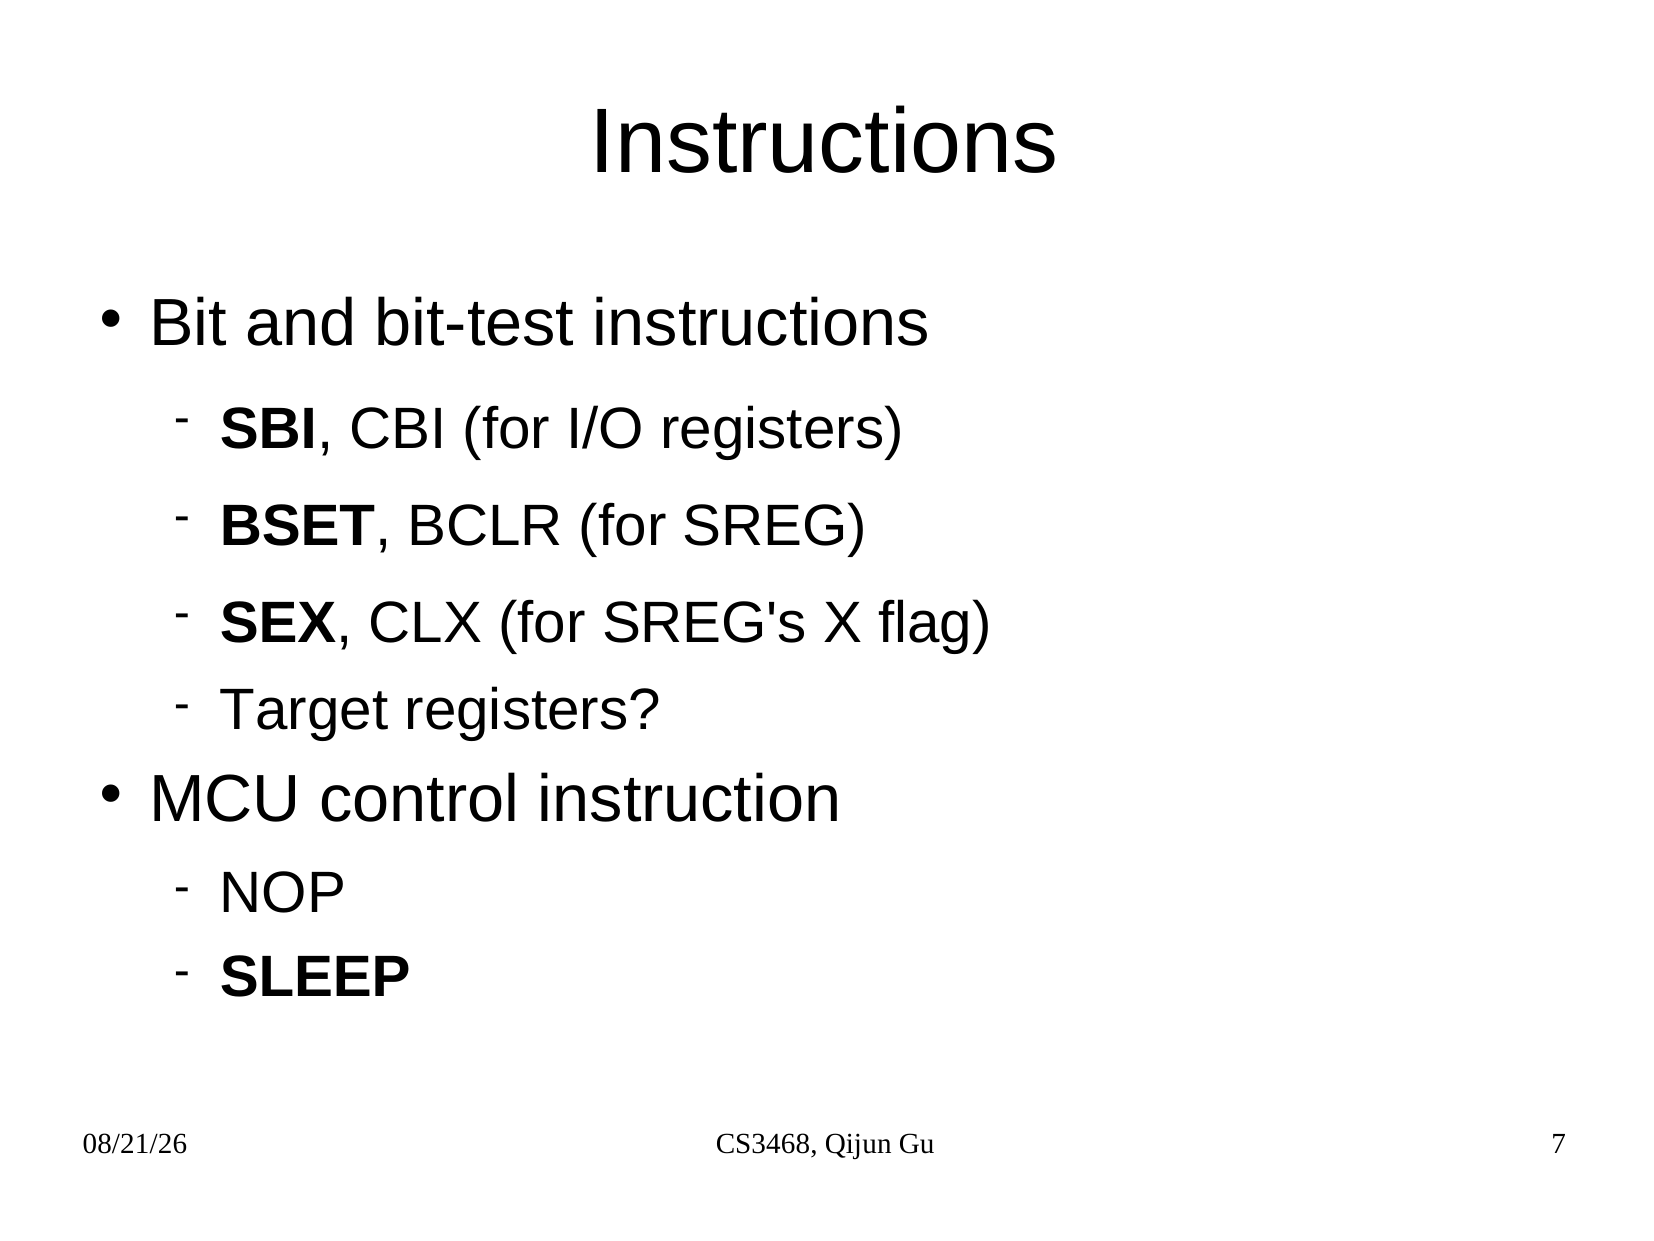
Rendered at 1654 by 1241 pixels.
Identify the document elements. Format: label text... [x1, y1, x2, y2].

list Bit and bit-test instructions SBI, CBI (for I/O registers)‏ BSET, BCLR (for SREG)‏ SEX, CLX (for SREG's X flag)‏ Target registers? MCU control instruction NOP SLEEP [82, 290, 1567, 1091]
title Instructions [82, 56, 1567, 246]
